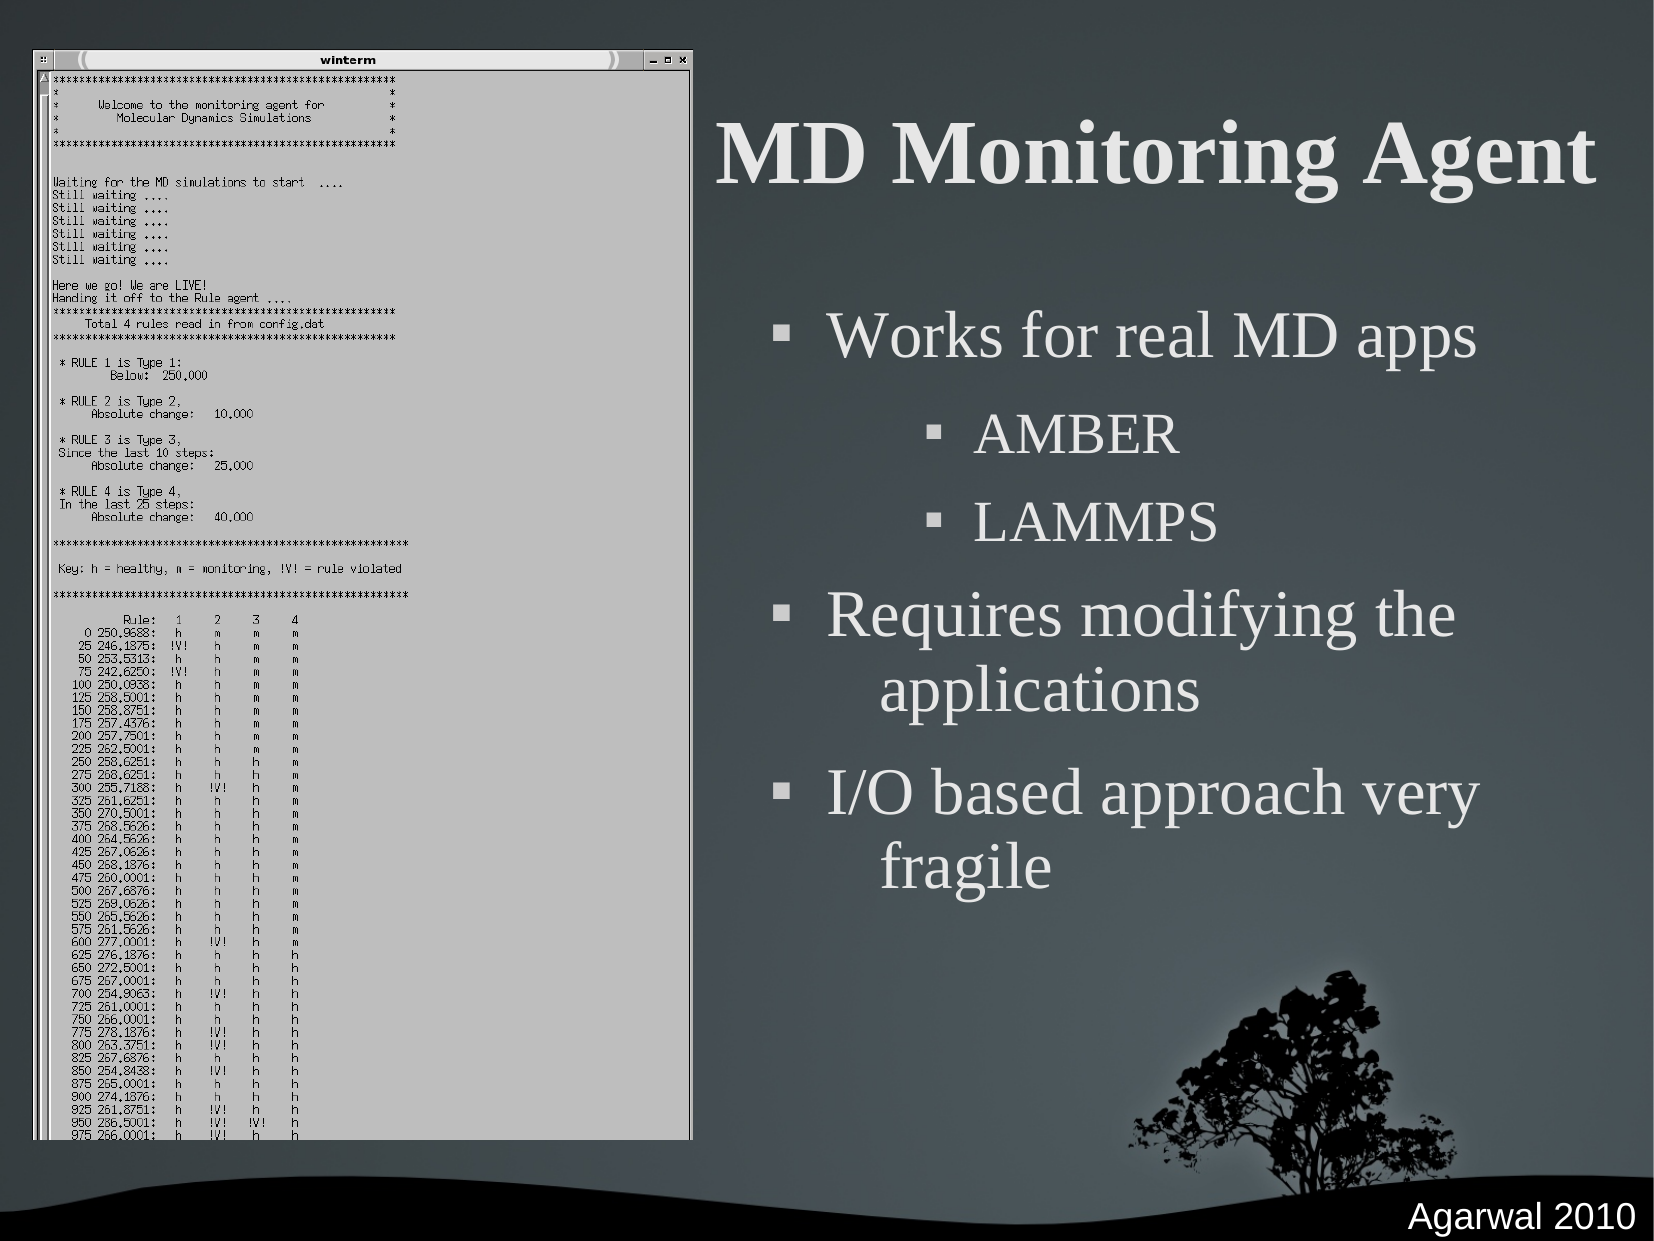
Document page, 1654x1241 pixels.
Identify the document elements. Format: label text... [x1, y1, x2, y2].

text_box Agarwal 2010 [1393, 1188, 1652, 1241]
title MD Monitoring Agent [701, 49, 1613, 257]
list Works for real MD apps AMBER LAMMPS Requires modifying the applications I/O based approach very fragile [737, 297, 1581, 1116]
picture [0, 0, 1654, 1241]
